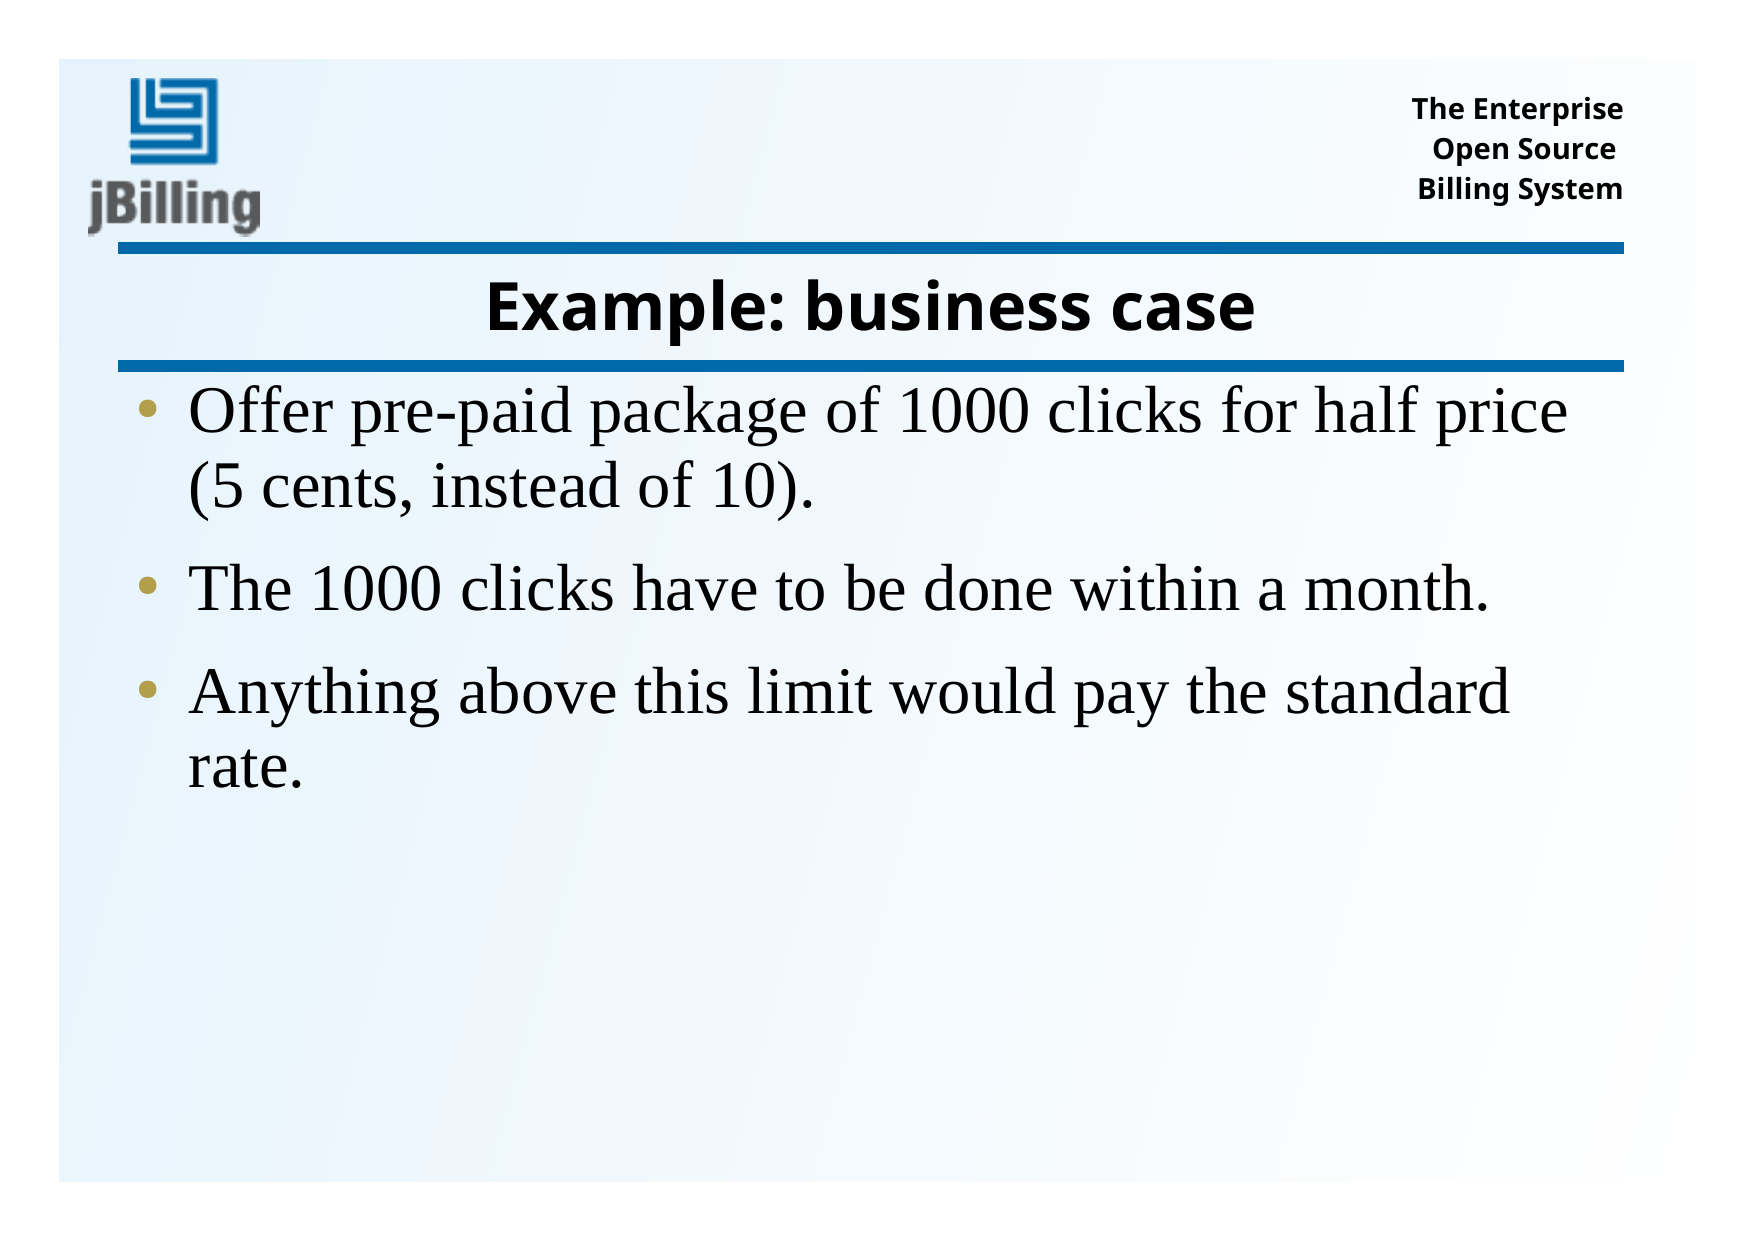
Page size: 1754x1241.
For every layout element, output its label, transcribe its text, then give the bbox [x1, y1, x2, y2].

list Offer pre-paid package of 1000 clicks for half price (5 cents, instead of 10). The 1000 clicks have to be done within a month. Anything above this limit would pay the standard rate. [118, 373, 1625, 1134]
picture [88, 78, 260, 237]
title Example: business case [118, 248, 1625, 361]
